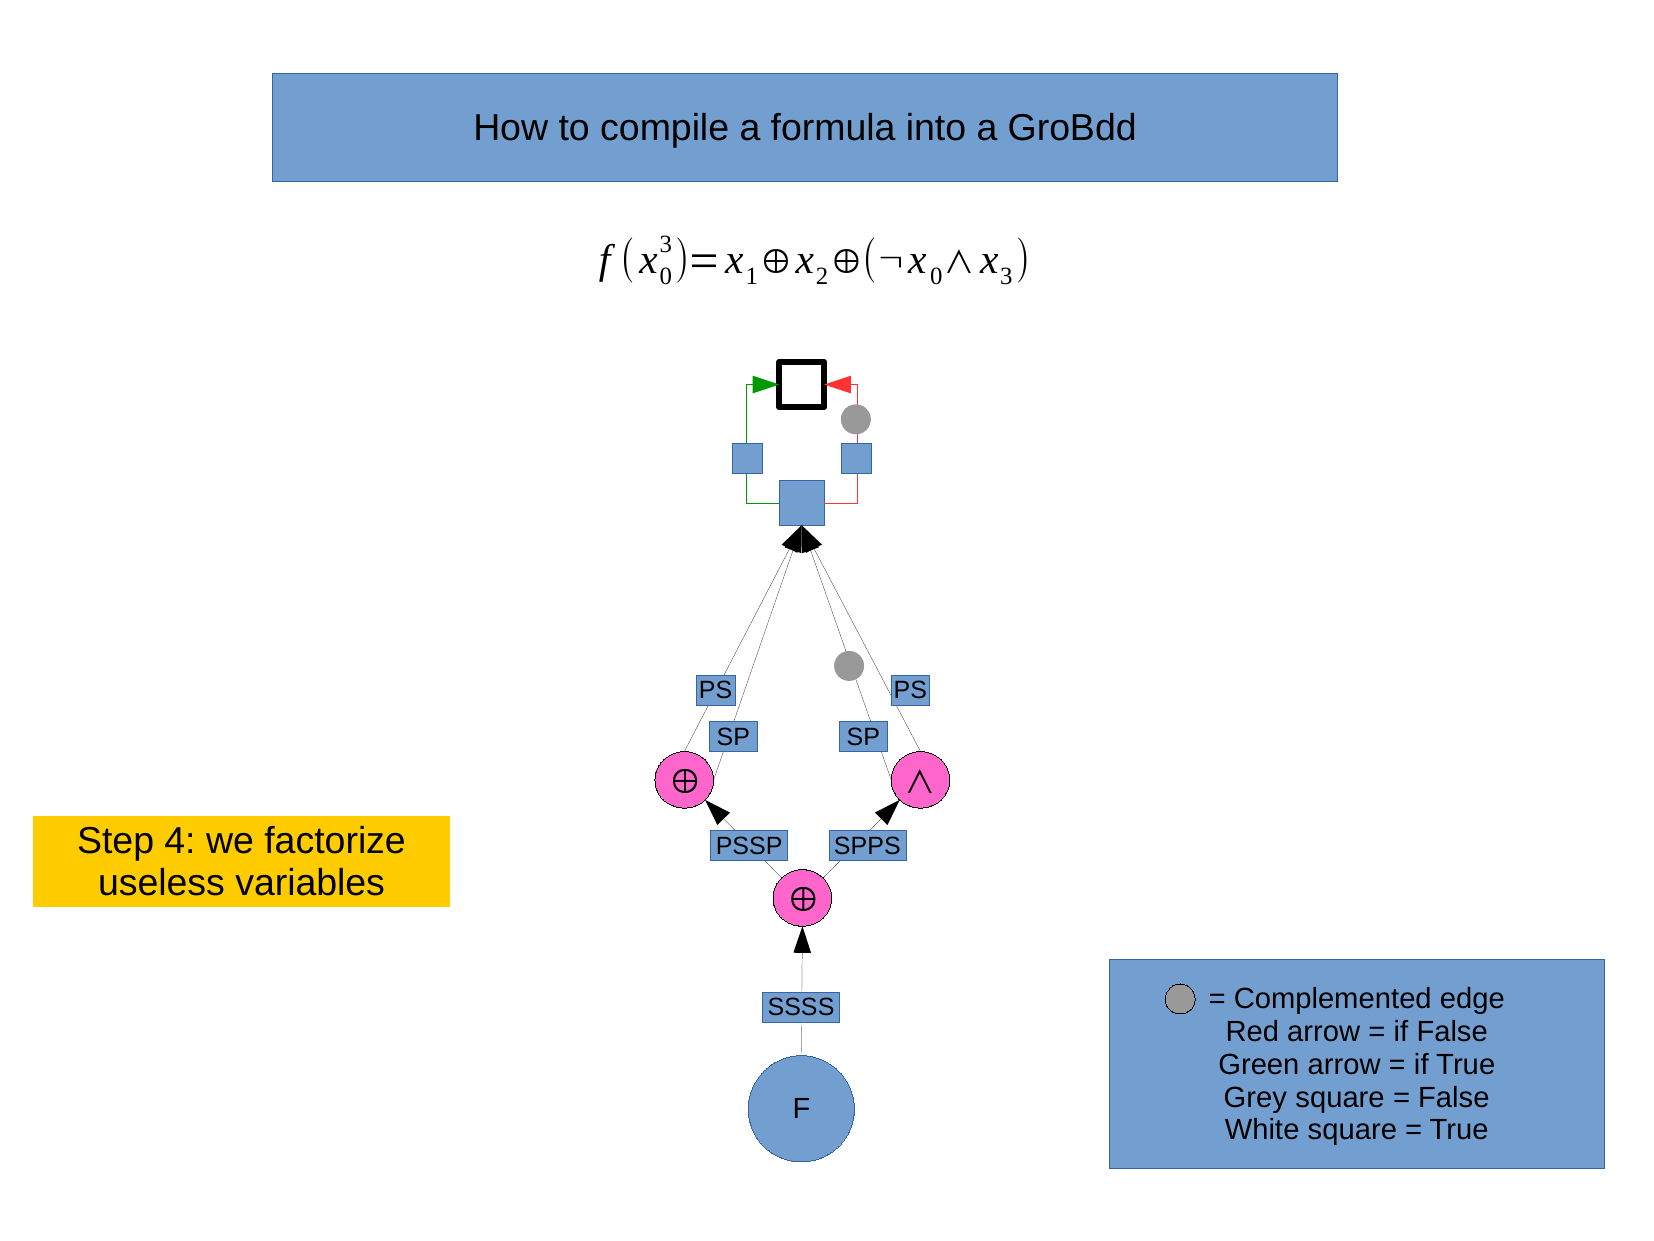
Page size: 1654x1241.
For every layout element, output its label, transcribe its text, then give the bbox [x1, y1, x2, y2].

text_box [945, 764, 950, 796]
text_box [670, 751, 699, 755]
text_box [779, 362, 825, 408]
text_box [891, 762, 897, 797]
text_box [840, 404, 871, 435]
chart [590, 231, 1036, 289]
text_box [666, 802, 703, 809]
text_box [785, 921, 820, 927]
text_box PSSP [710, 830, 788, 861]
text_box [788, 869, 817, 873]
text_box [903, 803, 938, 809]
text_box SP [839, 721, 888, 752]
text_box F [748, 1055, 855, 1162]
text_box PS [891, 675, 930, 706]
text_box [654, 764, 660, 796]
text_box = Complemented edge Red arrow = if False Green arrow = if True Grey square = False White square = True [1109, 959, 1605, 1169]
chart [660, 755, 709, 802]
chart [897, 755, 945, 803]
text_box SPPS [829, 830, 907, 861]
chart [778, 873, 827, 921]
text_box How to compile a formula into a GroBdd [272, 73, 1338, 182]
text_box Step 4: we factorize useless variables [33, 816, 450, 907]
text_box SP [709, 721, 758, 752]
text_box [841, 443, 872, 474]
text_box [732, 443, 763, 474]
text_box [906, 751, 935, 755]
text_box [834, 650, 865, 681]
text_box PS [696, 675, 736, 706]
text_box [1165, 983, 1196, 1014]
text_box [827, 882, 832, 914]
text_box SSSS [762, 992, 840, 1023]
text_box [779, 480, 825, 526]
text_box [773, 882, 778, 914]
text_box [709, 764, 714, 795]
